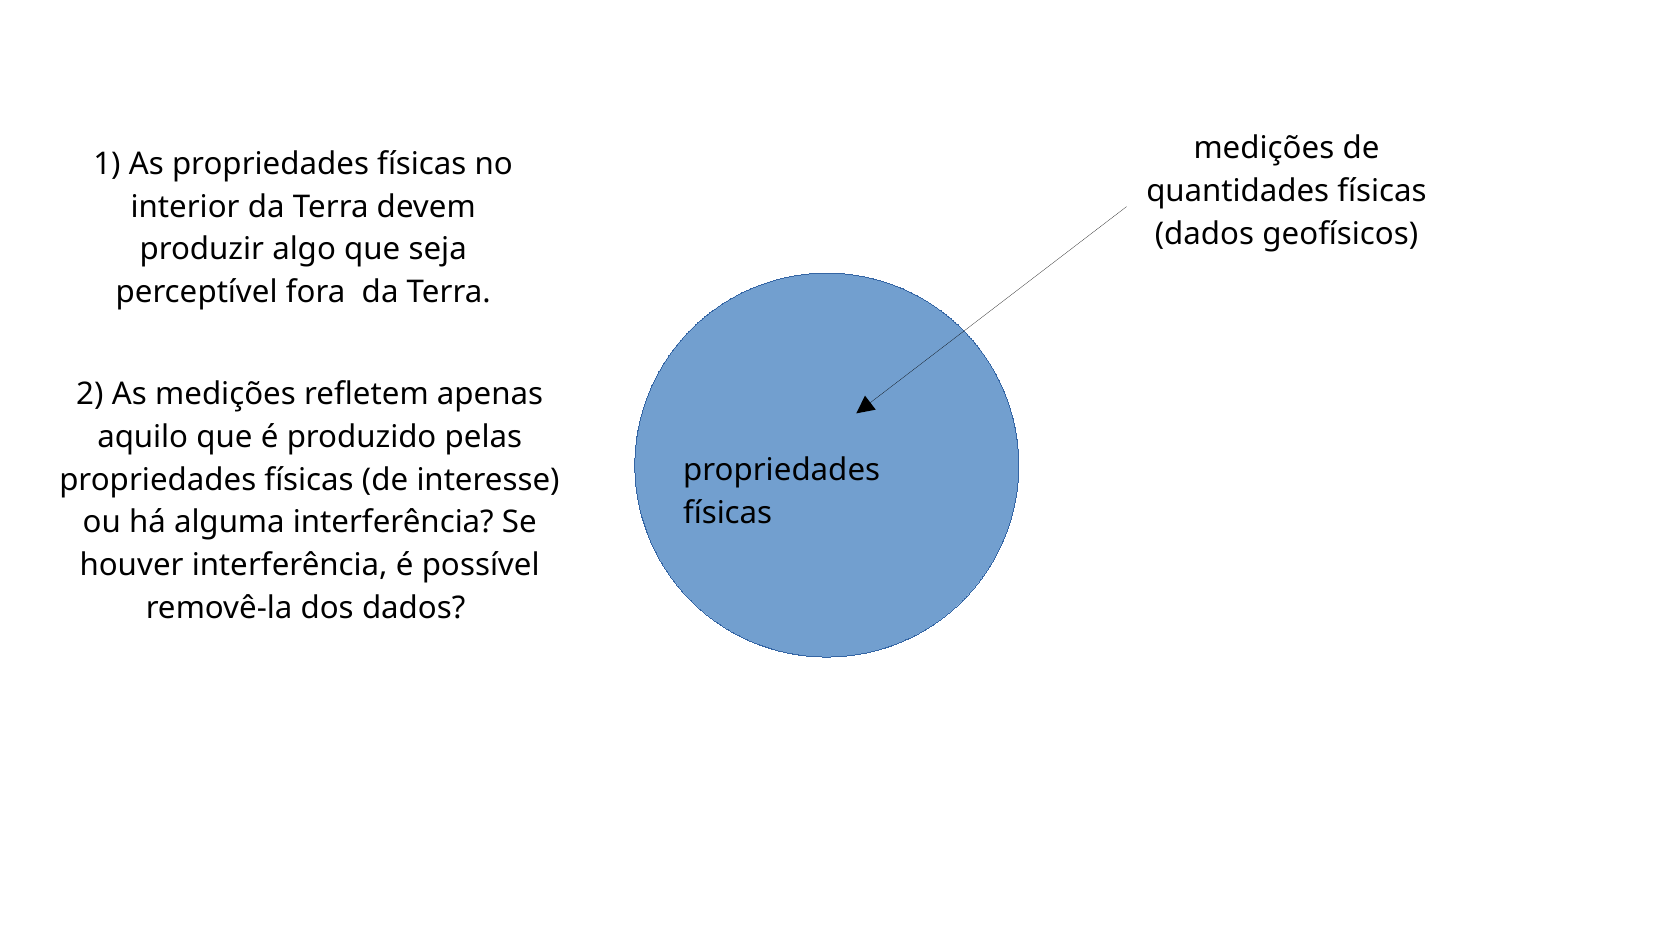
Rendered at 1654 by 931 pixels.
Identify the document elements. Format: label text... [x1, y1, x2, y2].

text_box medições de quantidades físicas (dados geofísicos) [1126, 117, 1447, 237]
text_box propriedades físicas [668, 439, 989, 490]
text_box 1) As propriedades físicas no interior da Terra devem produzir algo que seja perceptível fora da Terra. [69, 133, 538, 287]
text_box 2) As medições refletem apenas aquilo que é produzido pelas propriedades físicas (de interesse) ou há alguma interferência? Se houver interferência, é possível removê-la dos dados? [29, 363, 591, 591]
text_box [634, 273, 1019, 658]
